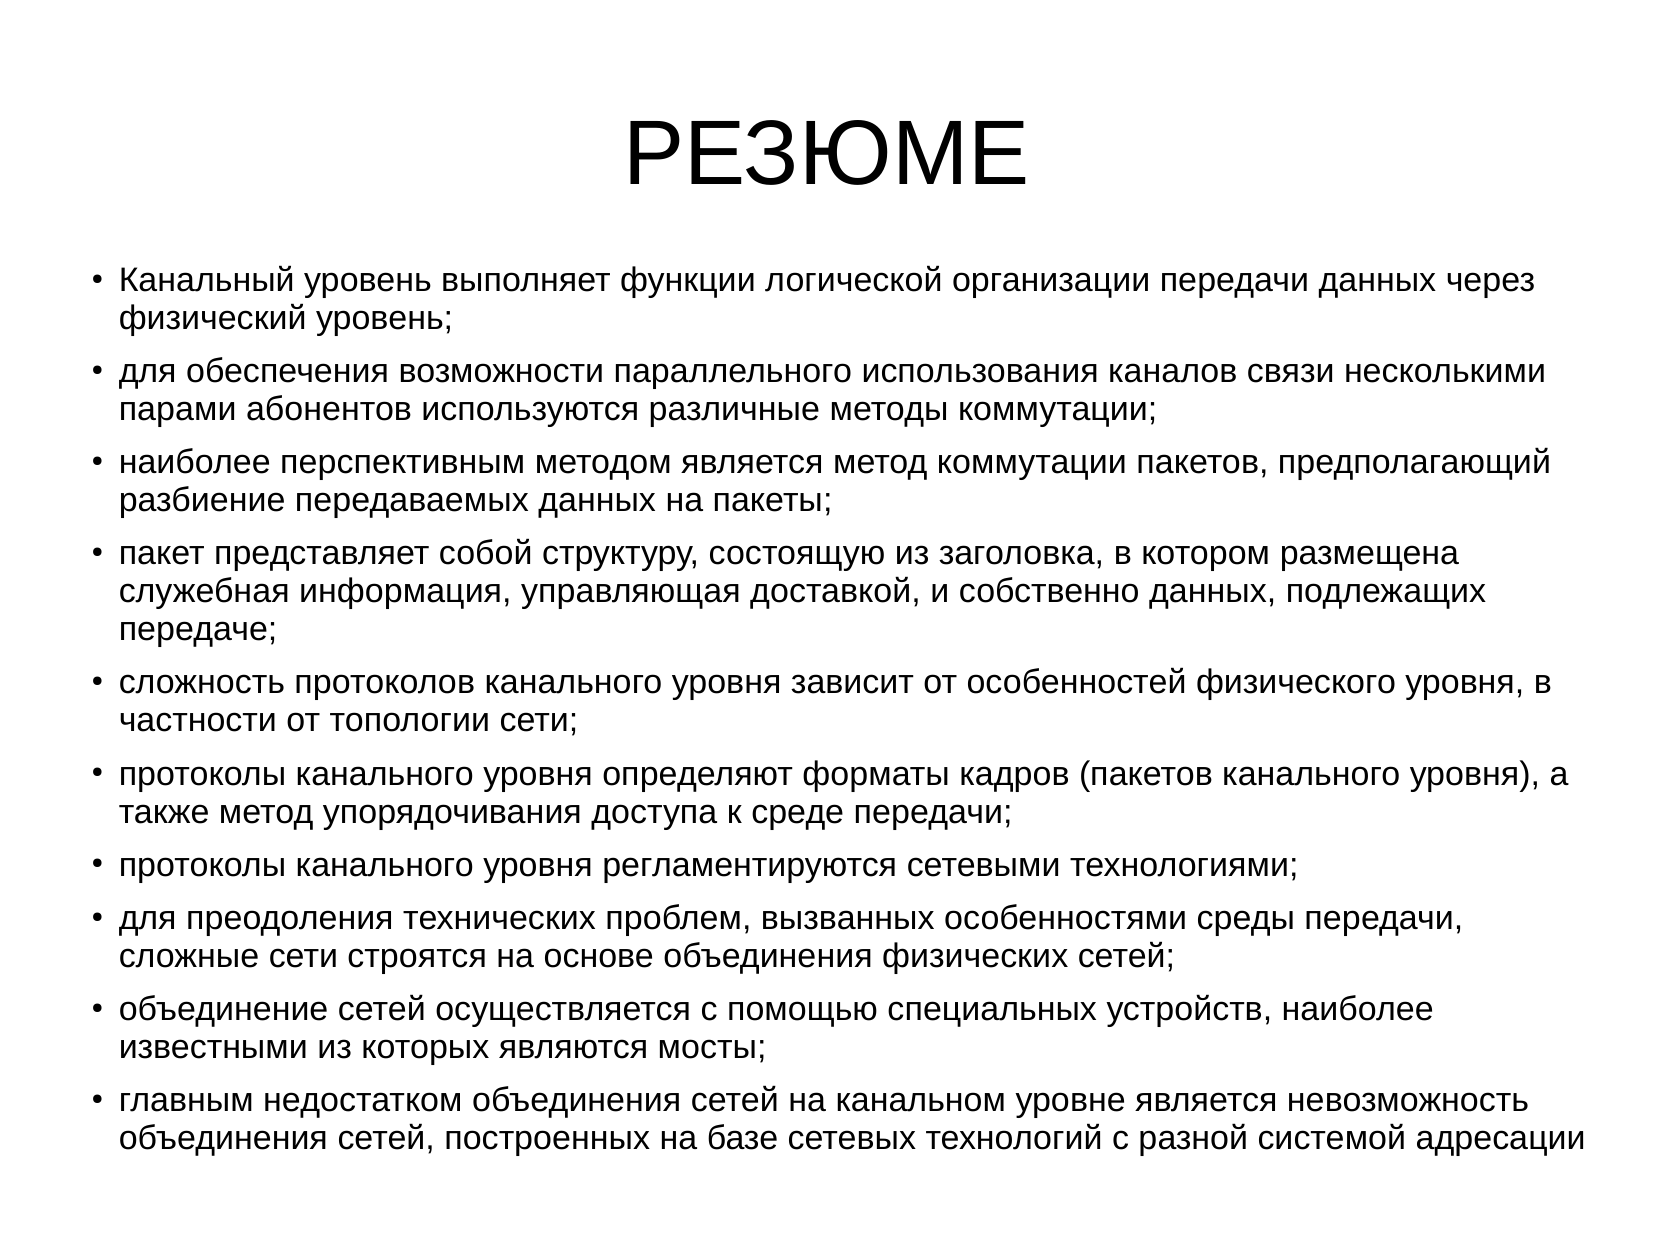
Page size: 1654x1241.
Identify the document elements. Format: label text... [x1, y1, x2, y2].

list Канальный уровень выполняет функции логической организации передачи данных через физический уровень; для обеспечения возможности параллельного использования каналов связи несколькими парами абонентов используются различные методы коммутации; наиболее перспективным методом является метод коммутации пакетов, предполагающий разбиение передаваемых данных на пакеты; пакет представляет собой структуру, состоящую из заголовка, в котором размещена служебная информация, управляющая доставкой, и собственно данных, подлежащих передаче; сложность протоколов канального уровня зависит от особенностей физического уровня, в частности от топологии сети; протоколы канального уровня определяют форматы кадров (пакетов канального уровня), а также метод упорядочивания доступа к среде передачи; протоколы канального уровня регламентируются сетевыми технологиями; для преодоления технических проблем, вызванных особенностями среды передачи, сложные сети строятся на основе объединения физических сетей; объединение сетей осуществляется с помощью специальных устройств, наиболее известными из которых являются мосты; главным недостатком объединения сетей на канальном уровне является невозможность объединения сетей, построенных на базе сетевых технологий с разной системой адресации [82, 207, 1607, 1193]
title РЕЗЮМЕ [82, 49, 1571, 207]
